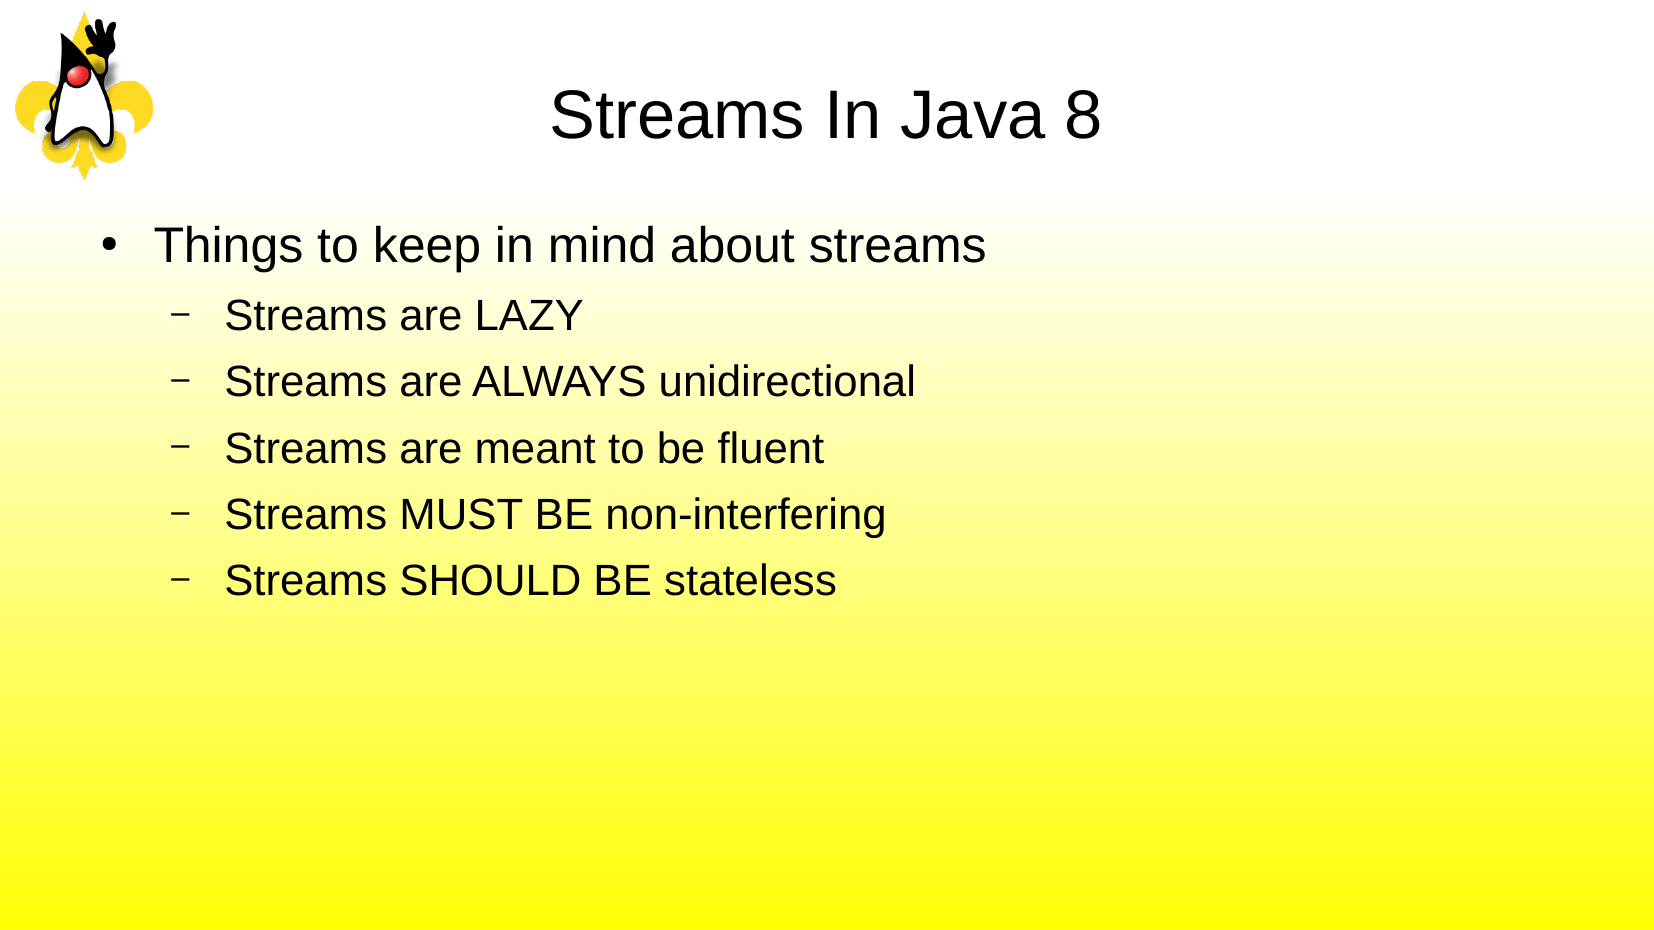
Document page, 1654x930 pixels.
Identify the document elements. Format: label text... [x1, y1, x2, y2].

title Streams In Java 8 [82, 36, 1571, 193]
list Things to keep in mind about streams Streams are LAZY Streams are ALWAYS unidirectional Streams are meant to be fluent Streams MUST BE non-interfering Streams SHOULD BE stateless [82, 217, 1571, 757]
picture [15, 11, 153, 180]
